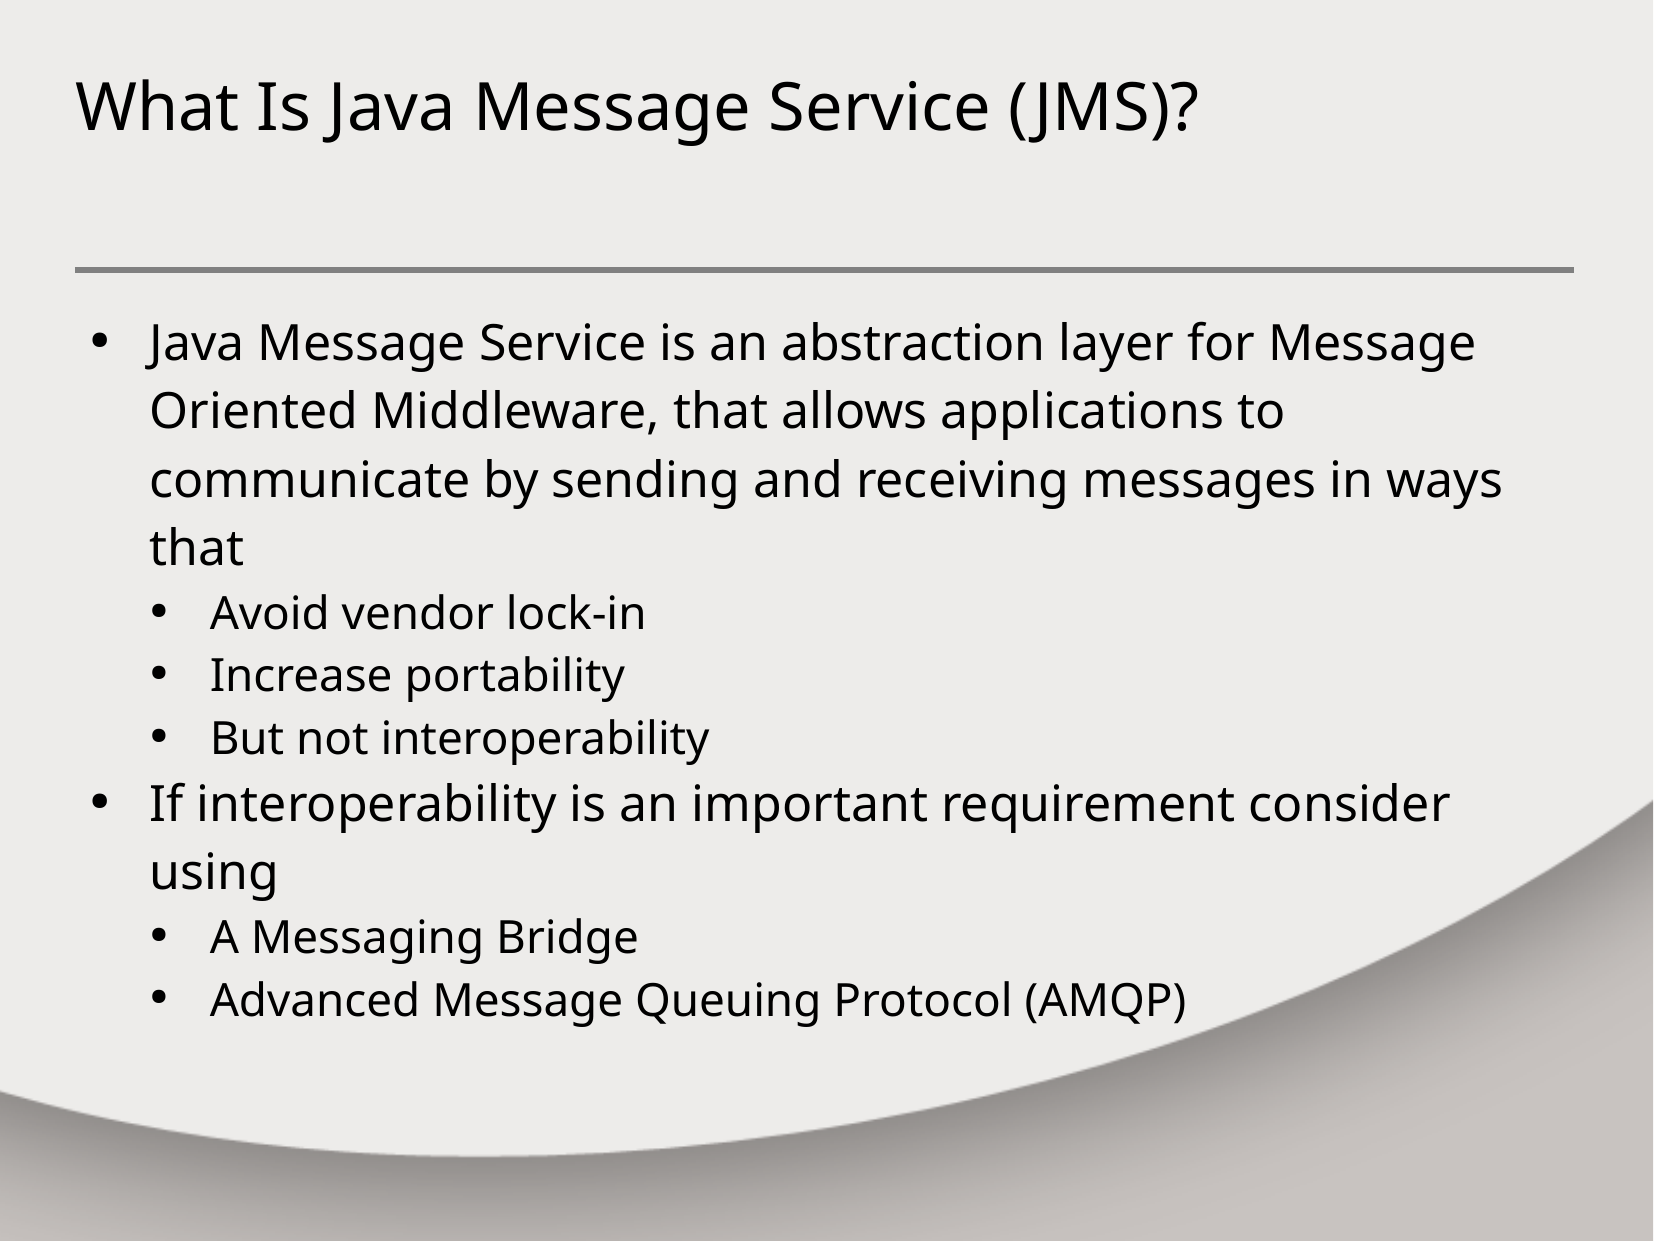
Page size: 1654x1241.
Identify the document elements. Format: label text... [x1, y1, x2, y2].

picture [0, 0, 1654, 1241]
text_box Java Message Service is an abstraction layer for Message Oriented Middleware, that allows applications to communicate by sending and receiving messages in ways that Avoid vendor lock-in Increase portability But not interoperability If interoperability is an important requirement consider using A Messaging Bridge Advanced Message Queuing Protocol (AMQP) [75, 299, 1575, 1163]
title What Is Java Message Service (JMS)? [75, 75, 1576, 226]
